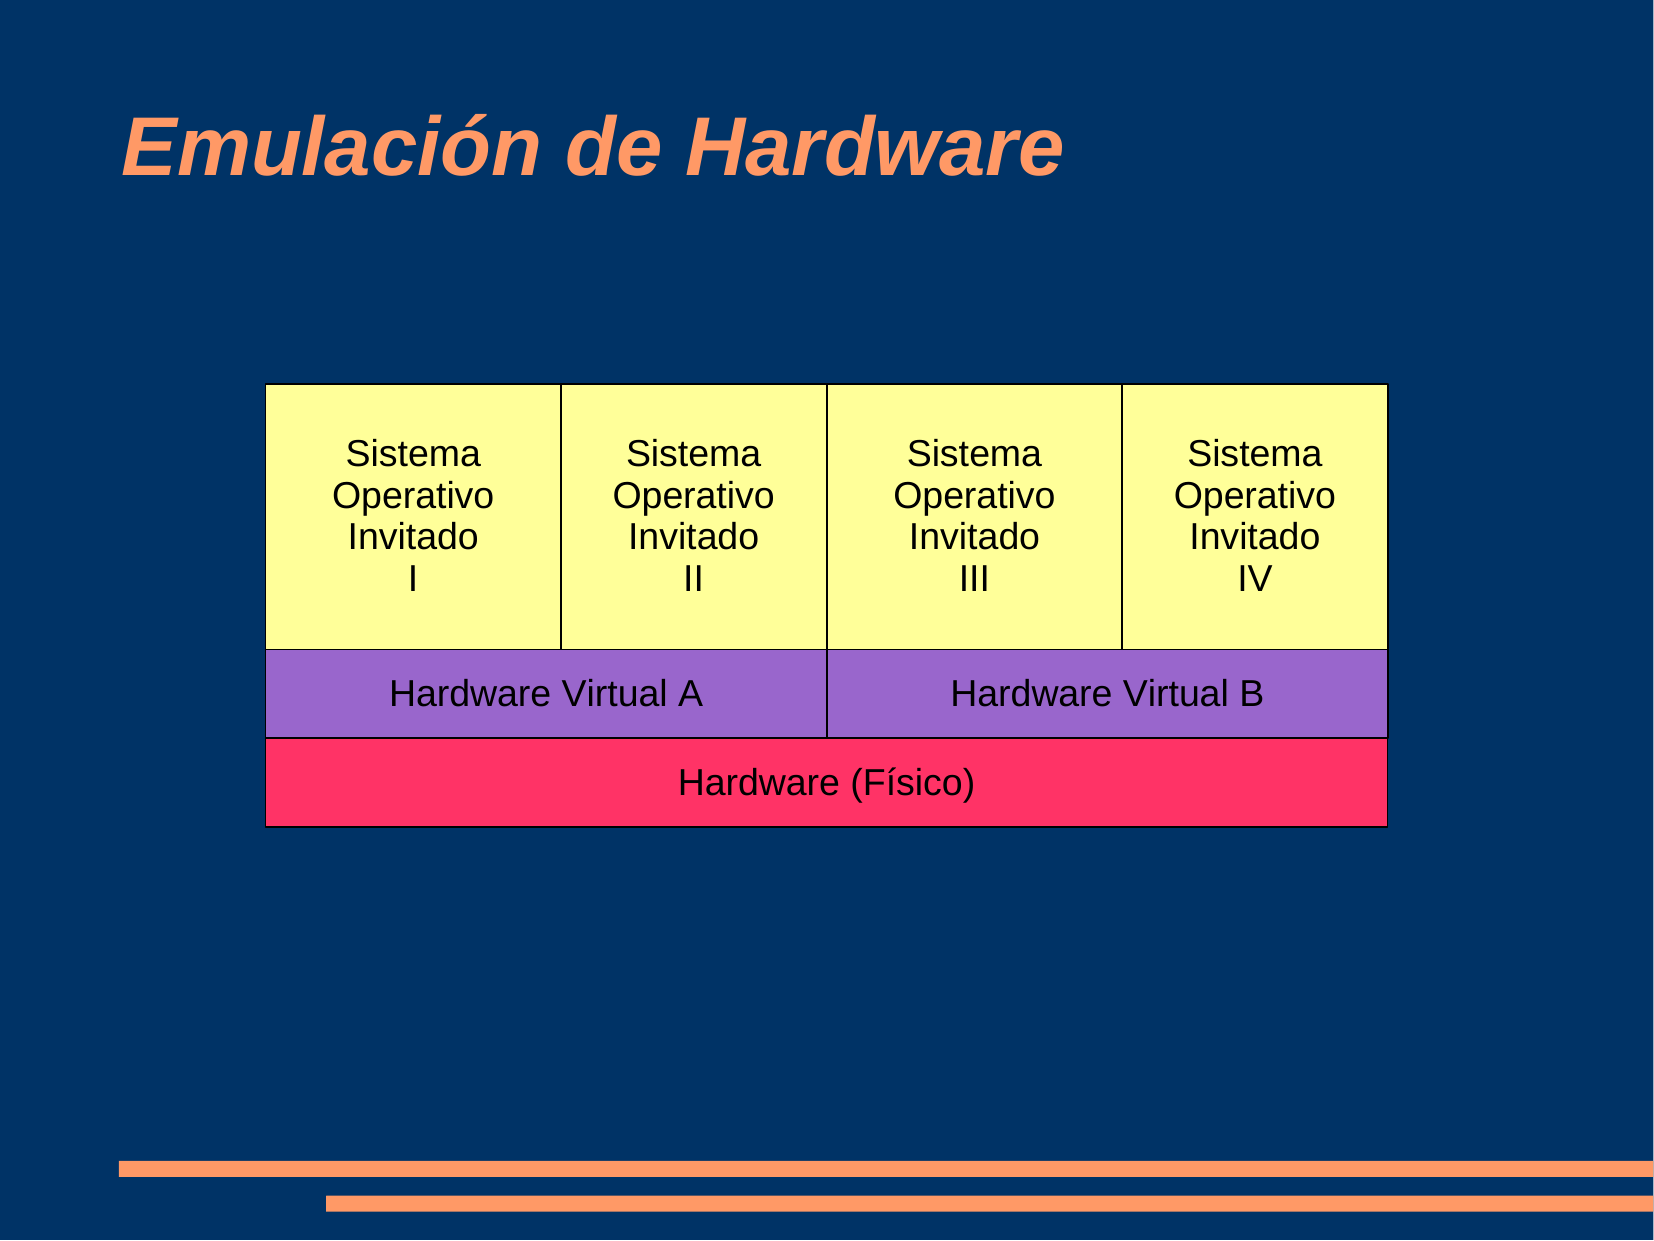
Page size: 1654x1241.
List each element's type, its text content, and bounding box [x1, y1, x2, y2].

text_box Hardware Virtual A [265, 650, 826, 738]
title Emulación de Hardware [121, 46, 1534, 254]
text_box Hardware (Físico)‏ [265, 738, 1388, 827]
text_box Hardware Virtual B [826, 650, 1388, 738]
text_box Sistema Operativo Invitado IV [1122, 383, 1388, 650]
text_box Sistema Operativo Invitado II [560, 383, 826, 650]
text_box Sistema Operativo Invitado III [826, 383, 1122, 650]
text_box Sistema Operativo Invitado I [265, 383, 560, 650]
